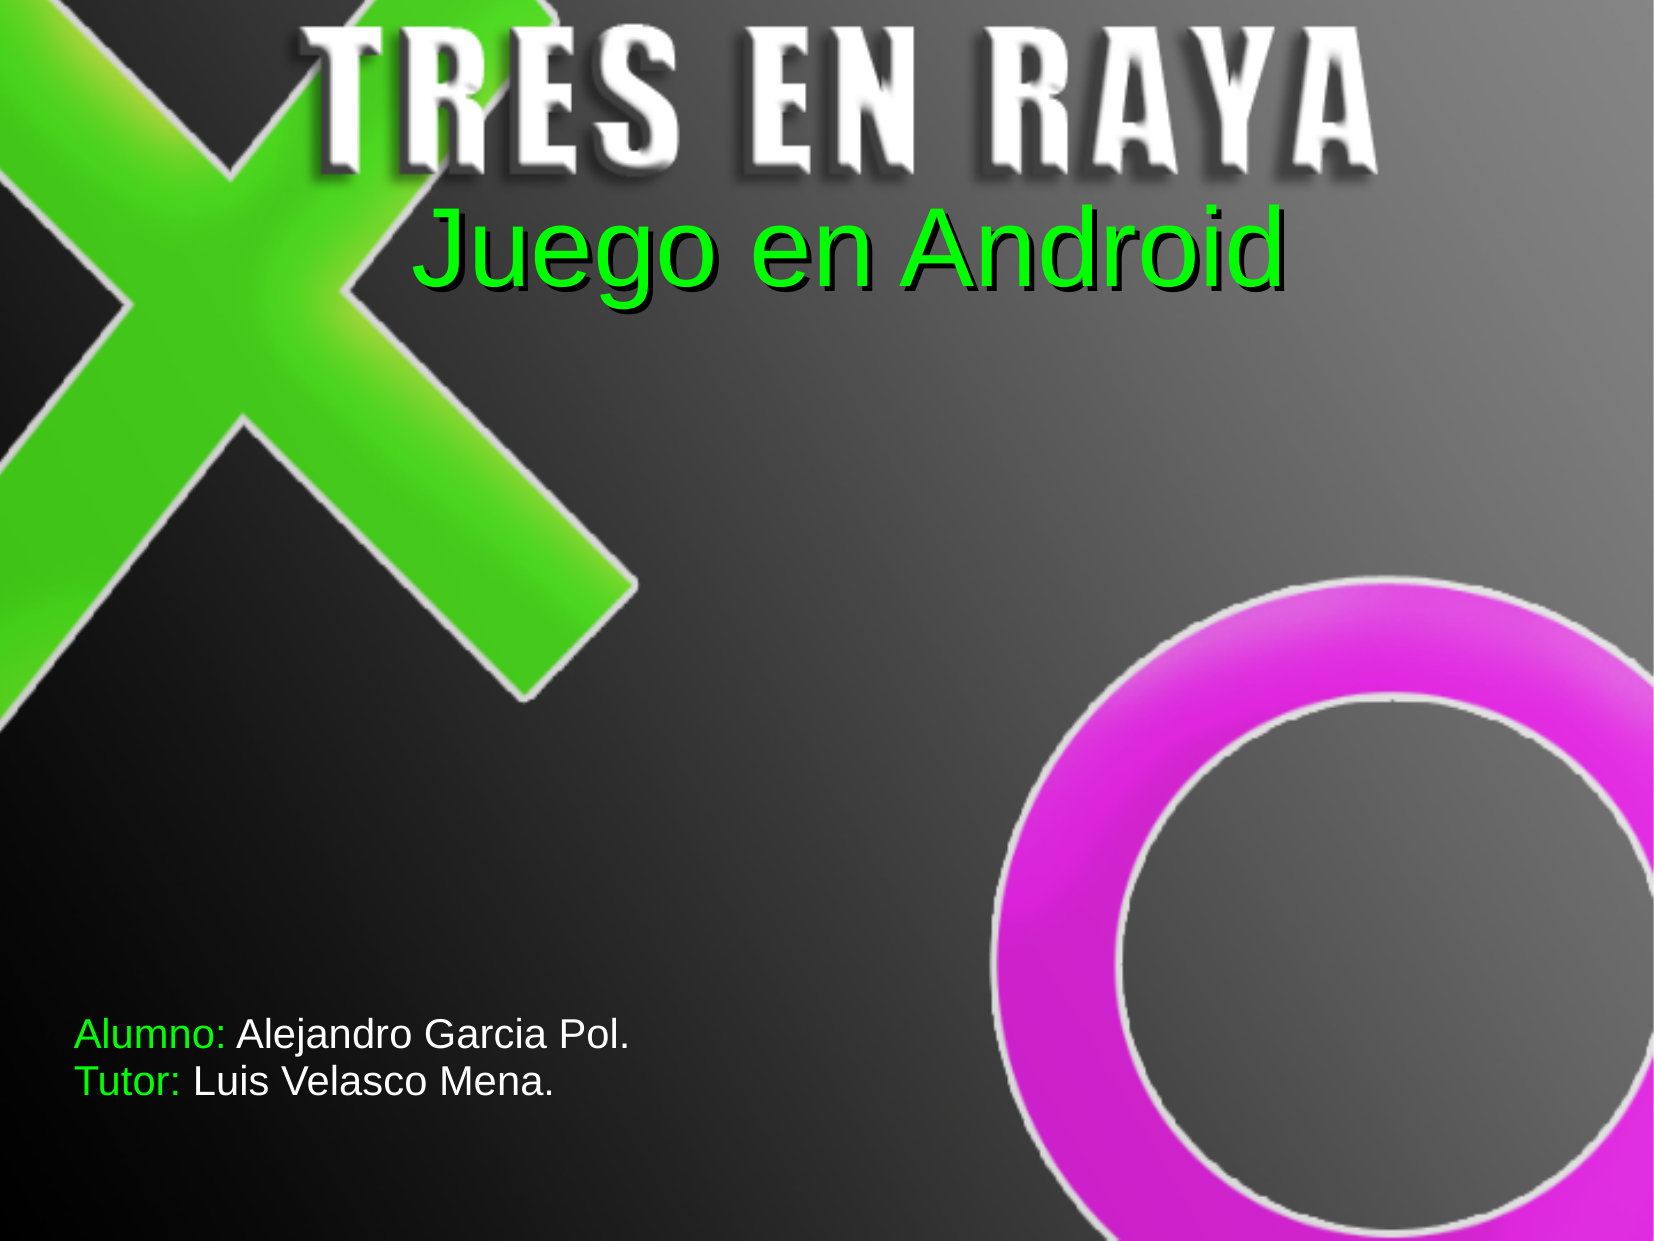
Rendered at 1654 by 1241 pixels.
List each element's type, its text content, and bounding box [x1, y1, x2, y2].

text_box Juego en Android [397, 177, 1490, 318]
text_box Alumno: Alejandro Garcia Pol. Tutor: Luis Velasco Mena. [59, 1003, 798, 1113]
picture [0, 0, 1654, 1241]
